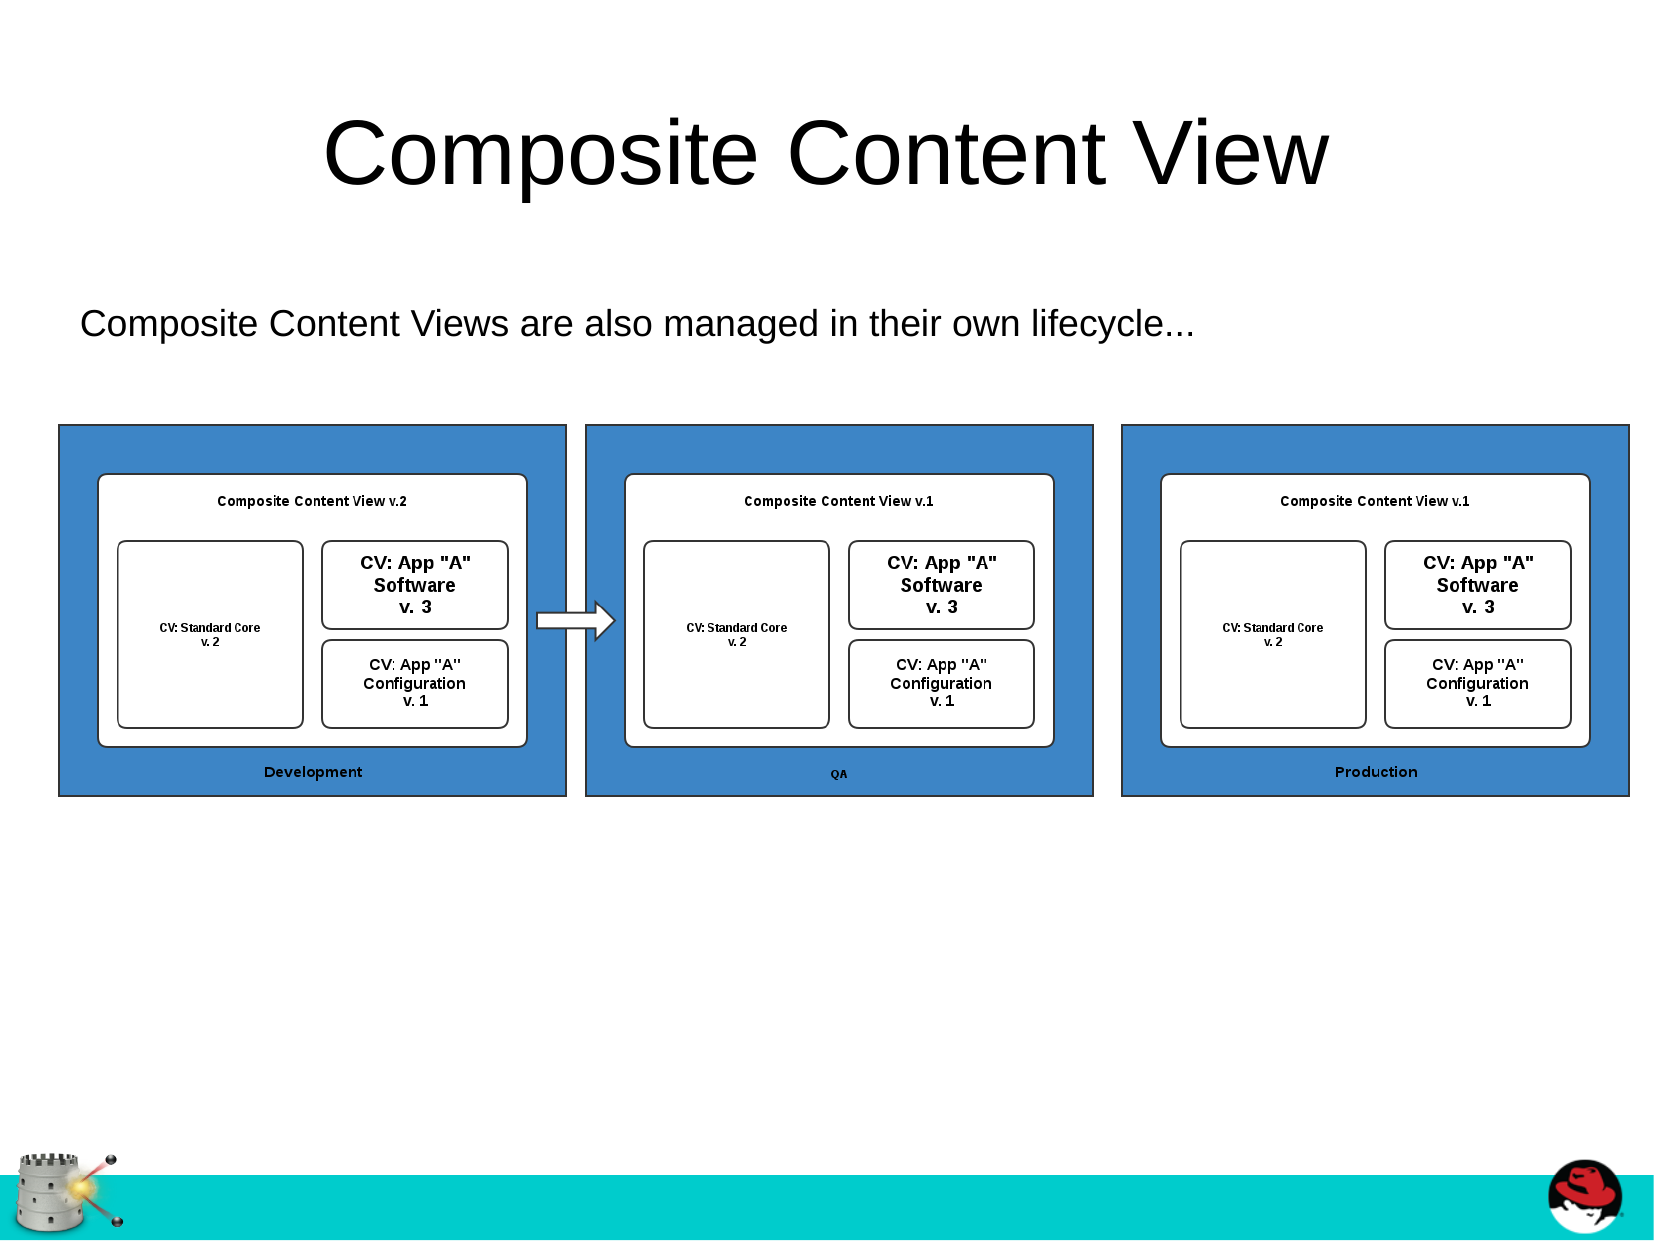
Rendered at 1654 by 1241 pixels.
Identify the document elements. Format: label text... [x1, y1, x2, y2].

picture [5, 1138, 130, 1241]
picture [1547, 1157, 1630, 1235]
text_box Composite Content Views are also managed in their own lifecycle... [64, 295, 1209, 353]
title Composite Content View [82, 49, 1571, 257]
picture [0, 356, 1654, 815]
